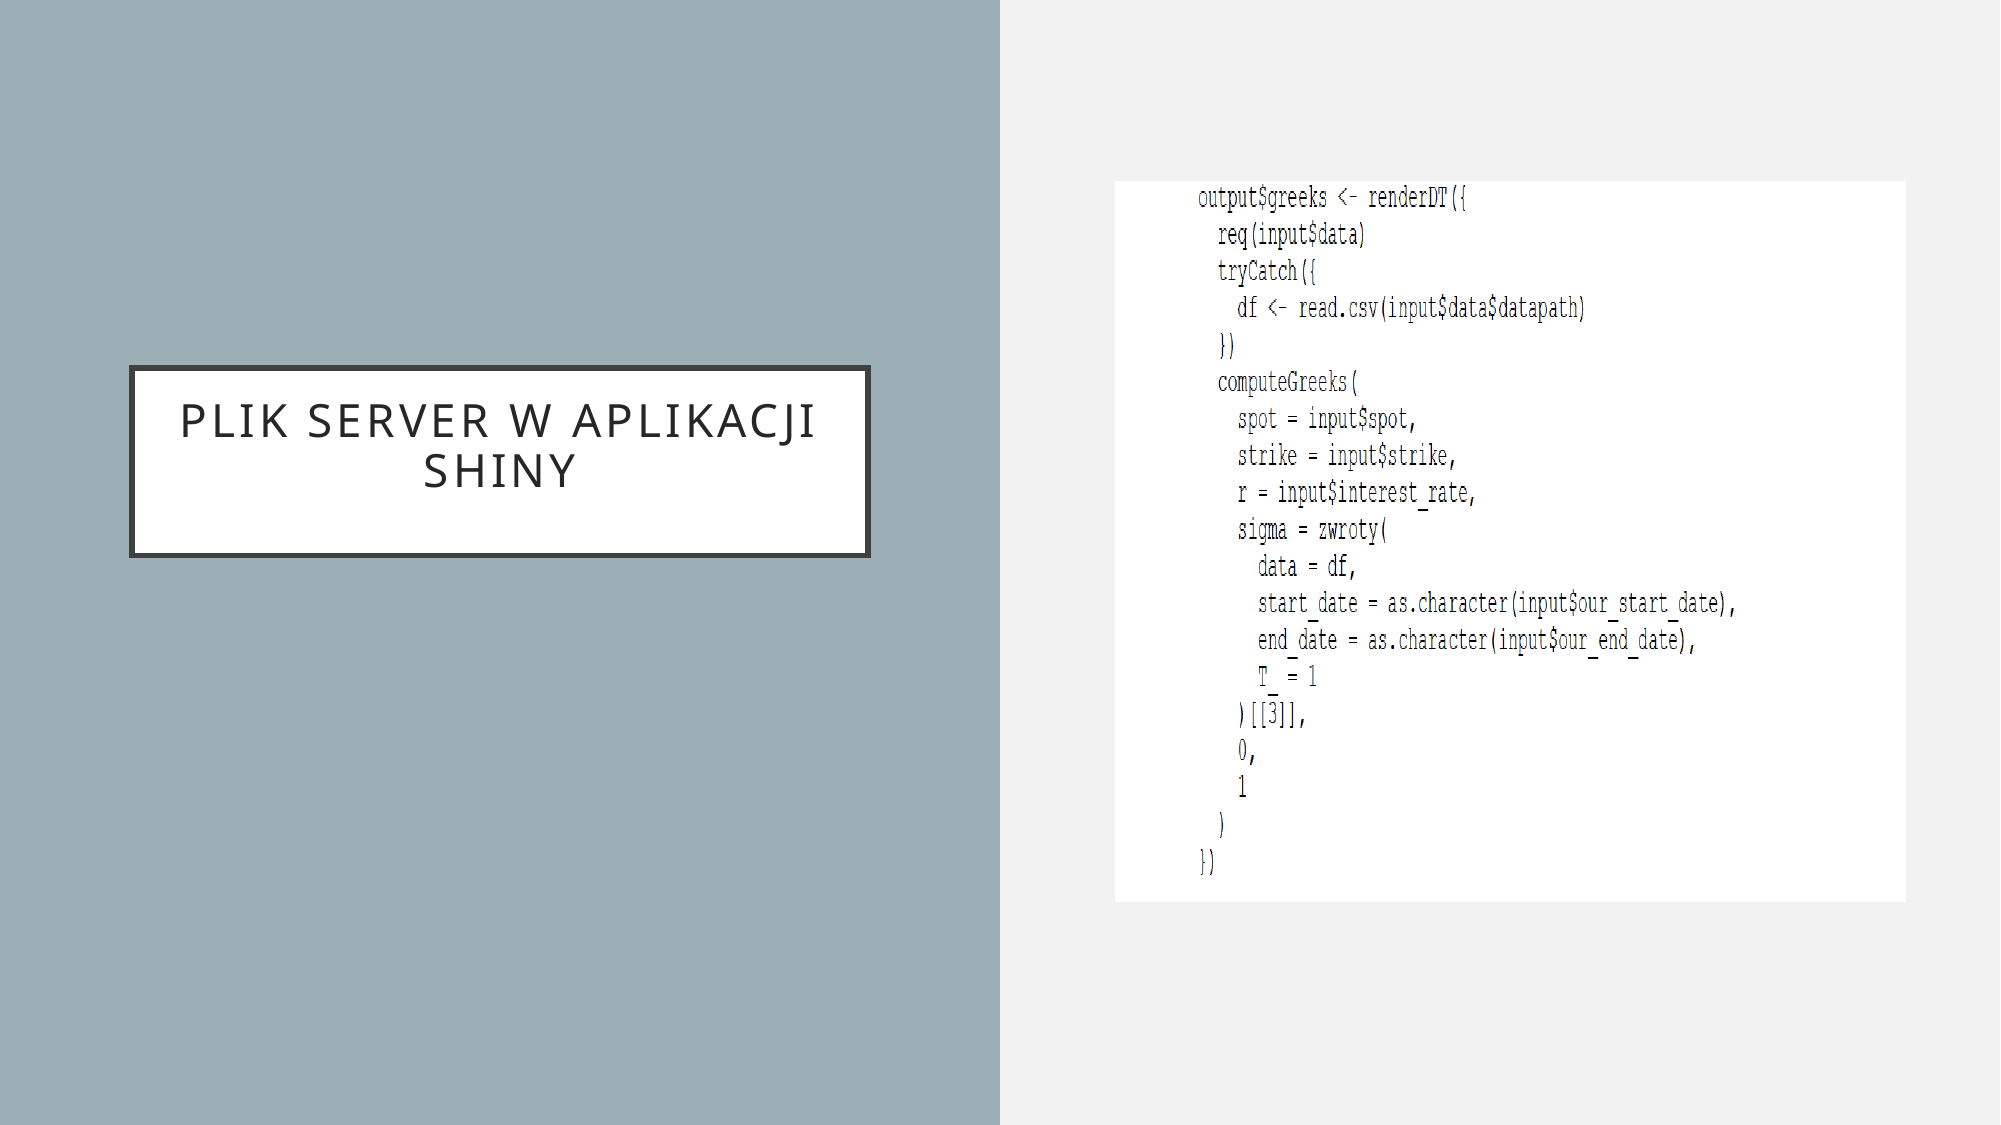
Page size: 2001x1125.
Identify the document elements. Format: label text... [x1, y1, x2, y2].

picture [1115, 182, 1906, 903]
title Plik server w aplikacji shiny [131, 368, 868, 556]
